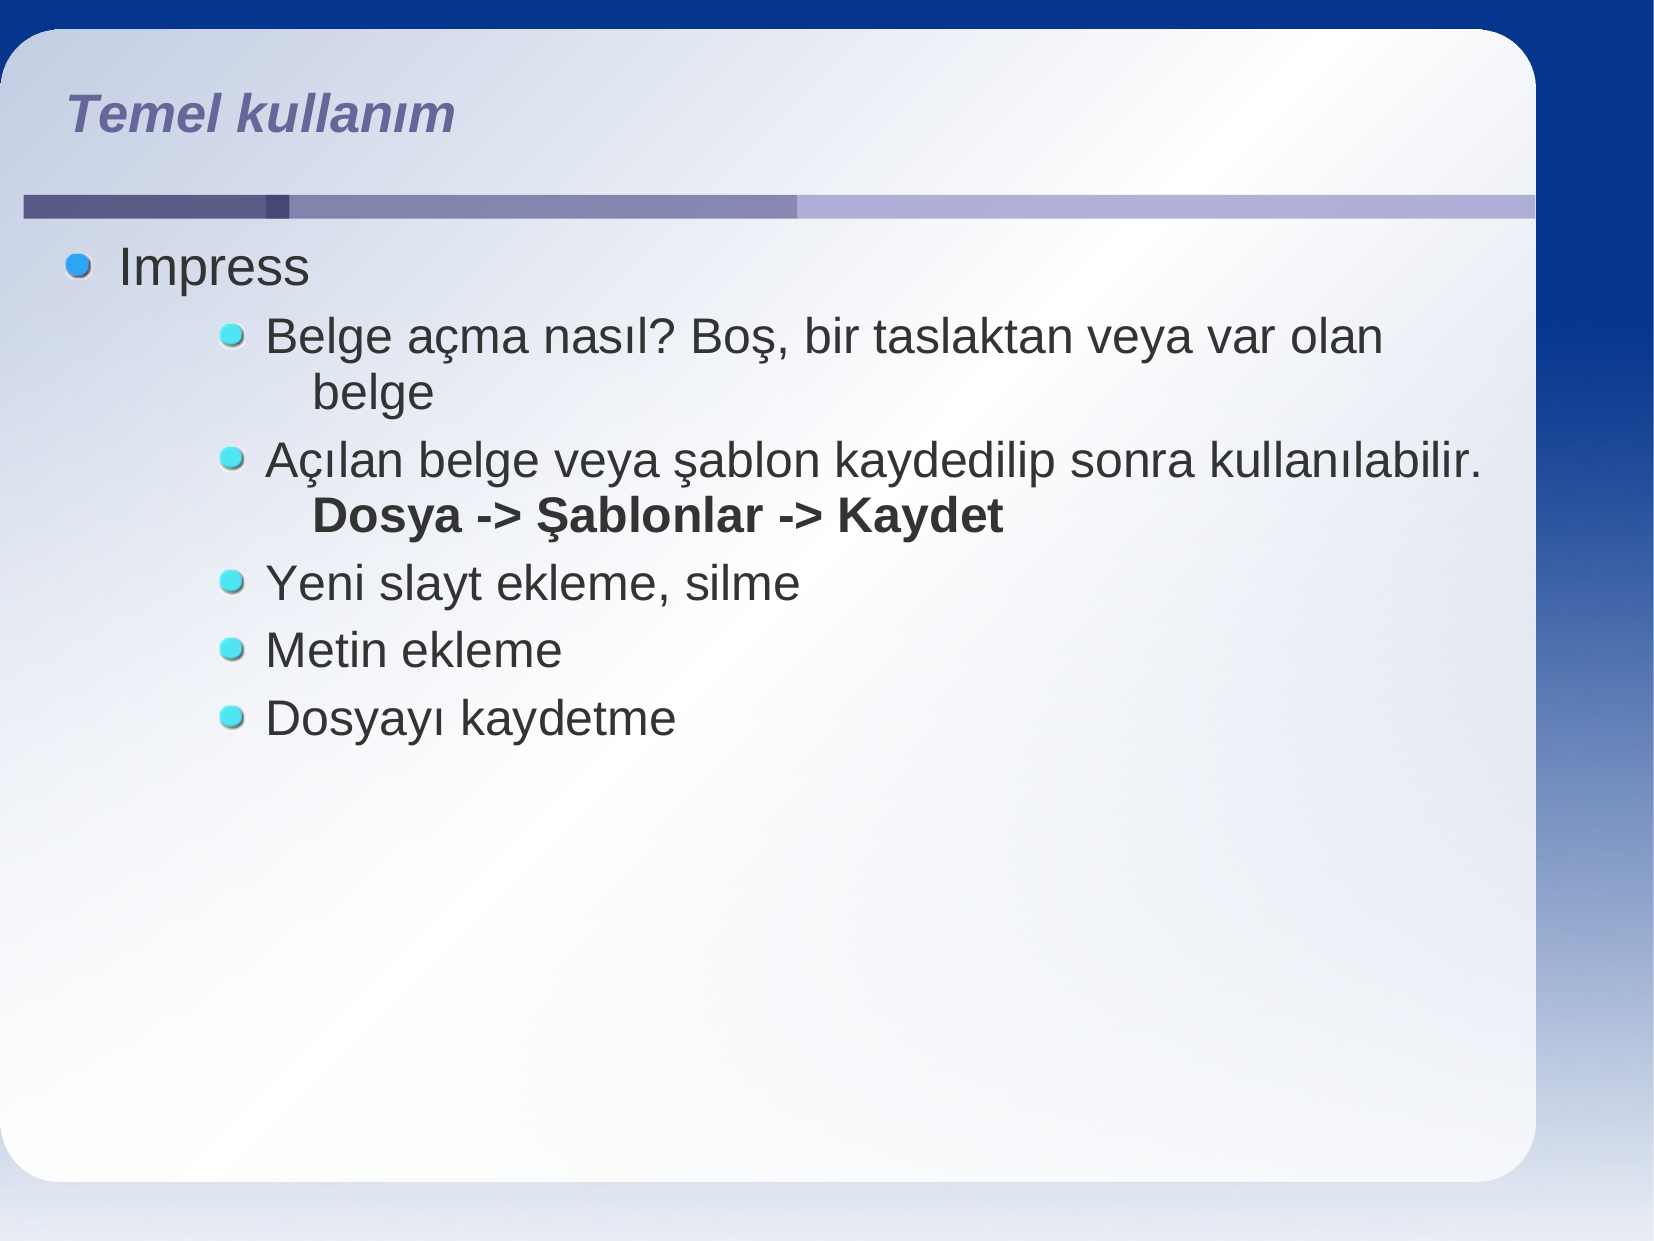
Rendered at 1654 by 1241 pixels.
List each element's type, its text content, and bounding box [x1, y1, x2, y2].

list Impress Belge açma nasıl? Boş, bir taslaktan veya var olan belge Açılan belge veya şablon kaydedilip sonra kullanılabilir. Dosya -> Şablonlar -> Kaydet Yeni slayt ekleme, silme Metin ekleme Dosyayı kaydetme [29, 236, 1506, 1152]
picture [0, 0, 1654, 1241]
title Temel kullanım [29, 49, 1506, 178]
